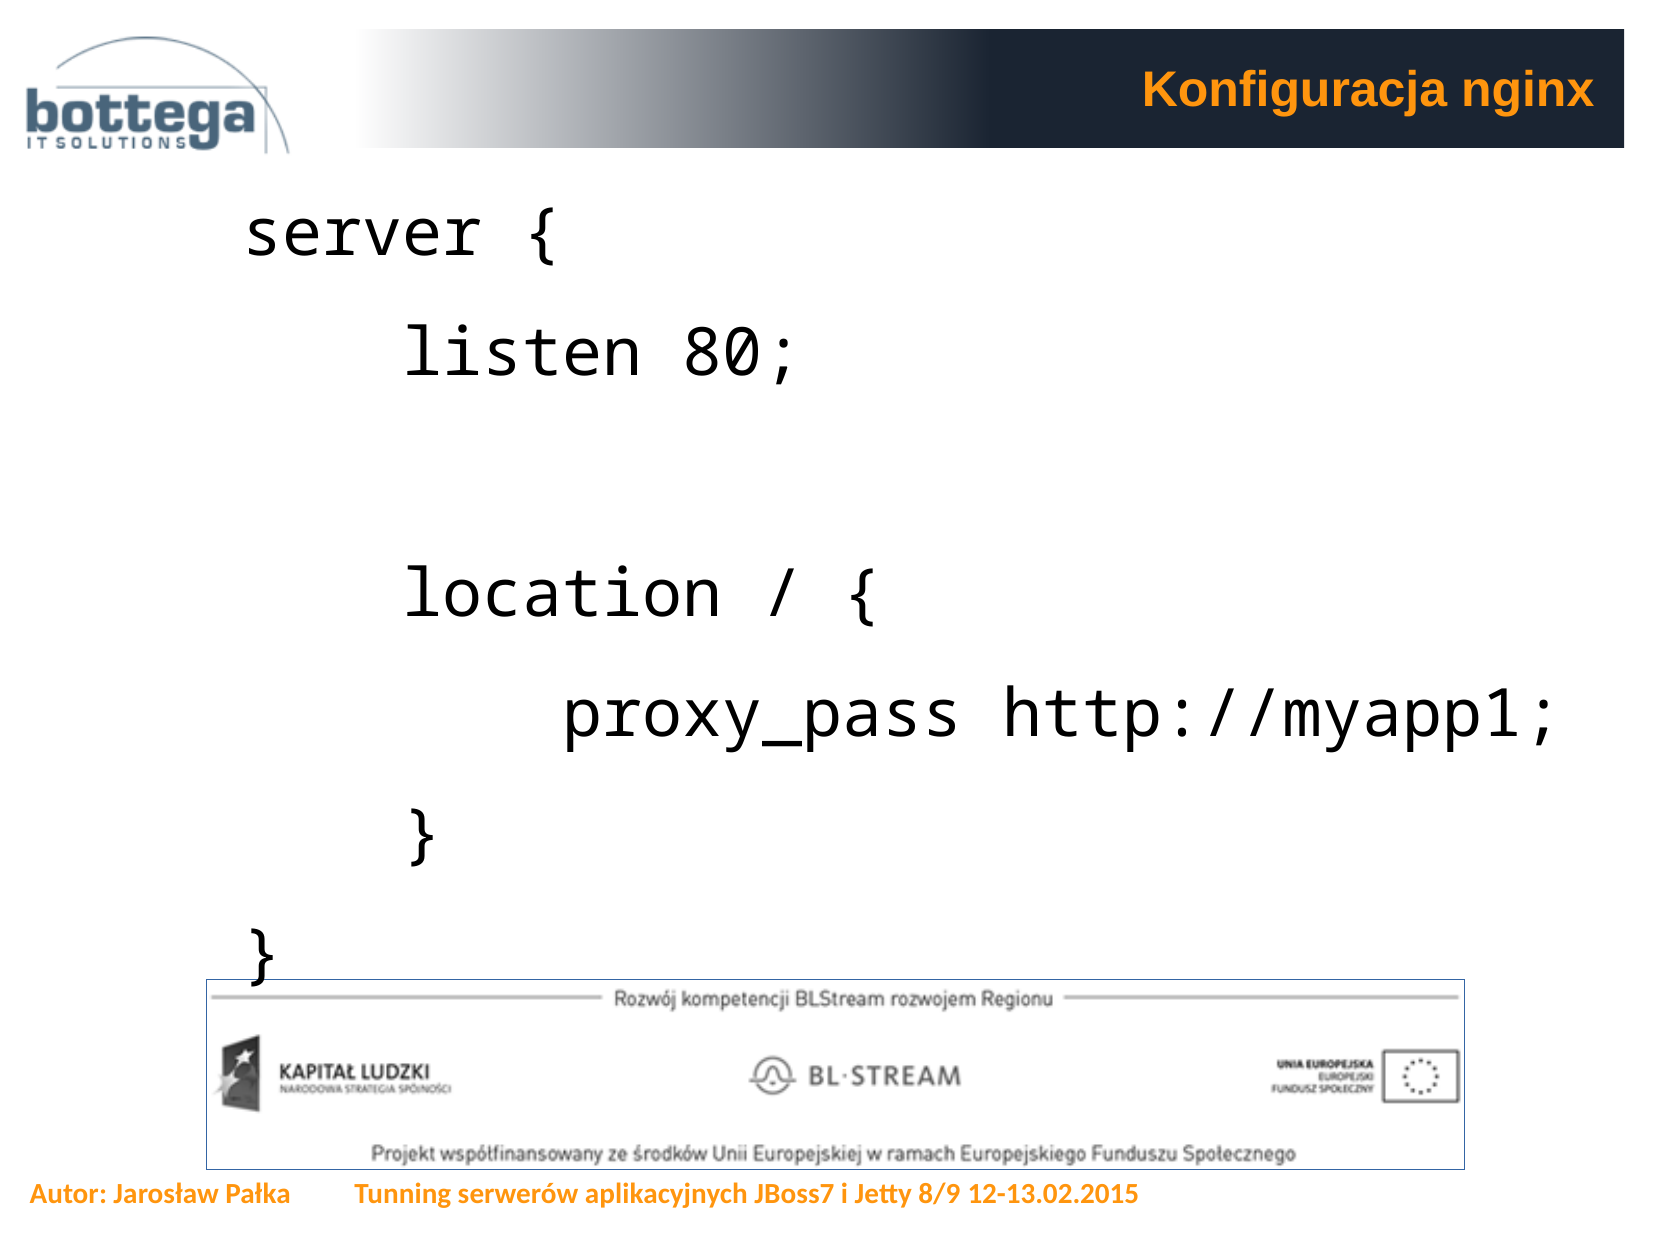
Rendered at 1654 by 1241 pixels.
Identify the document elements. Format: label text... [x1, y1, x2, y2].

list server { listen 80; location / { proxy_pass http://myapp1; } } [82, 183, 1571, 957]
picture [17, 29, 296, 160]
title Konfiguracja nginx [354, 29, 1625, 148]
picture [207, 980, 1464, 1169]
